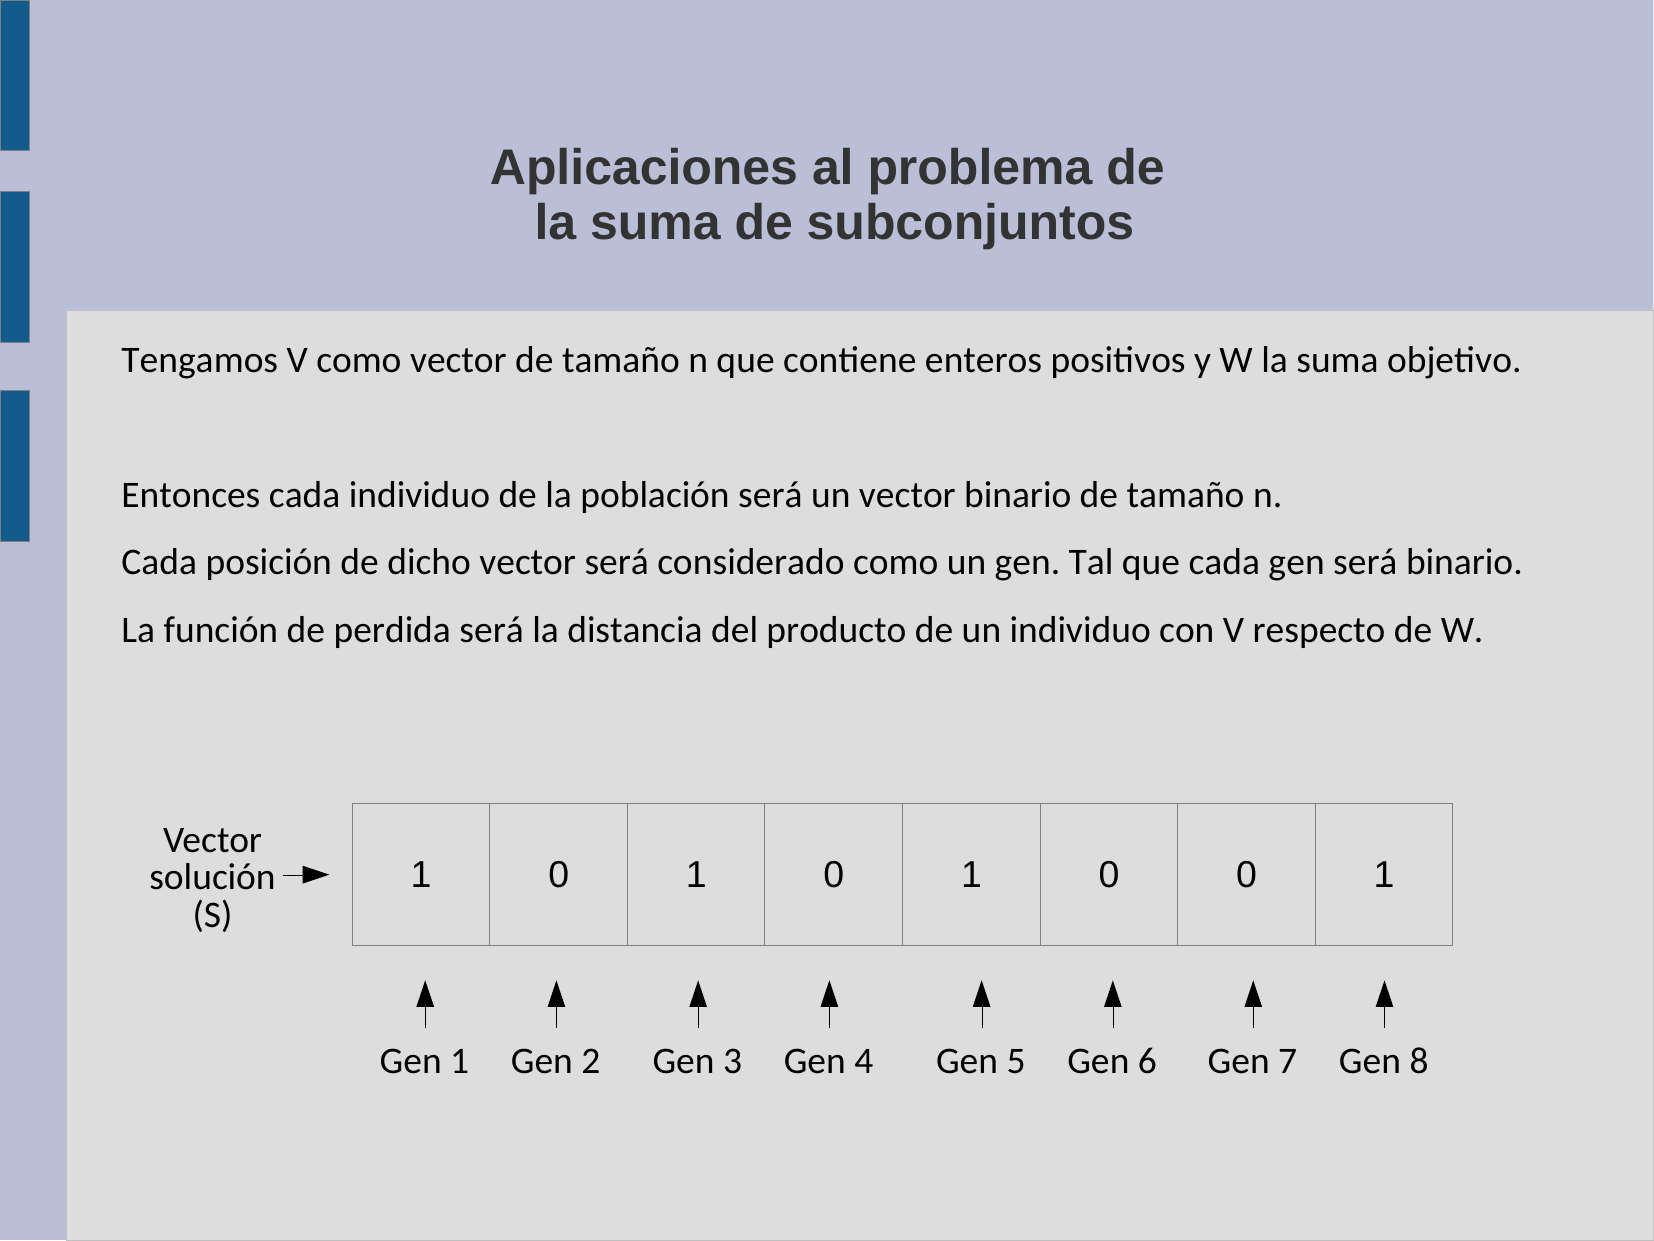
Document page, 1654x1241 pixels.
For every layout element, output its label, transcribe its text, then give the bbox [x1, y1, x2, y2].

text_box 1 [627, 803, 764, 946]
text_box 0 [1177, 803, 1315, 946]
list Tengamos V como vector de tamaño n que contiene enteros positivos y W la suma objetivo. Entonces cada individuo de la población será un vector binario de tamaño n. Cada posición de dicho vector será considerado como un gen. Tal que cada gen será binario. La función de perdida será la distancia del producto de un individuo con V respecto de W. [121, 344, 1534, 1127]
text_box Gen 7 [1192, 1037, 1313, 1099]
text_box Gen 1 [364, 1037, 485, 1099]
text_box 1 [1315, 803, 1453, 946]
text_box Gen 3 [637, 1037, 758, 1099]
text_box 0 [1040, 803, 1177, 946]
text_box Gen 4 [769, 1037, 889, 1099]
text_box 1 [352, 803, 489, 946]
text_box Gen 6 [1052, 1037, 1172, 1099]
text_box 0 [489, 803, 627, 946]
text_box Gen 8 [1324, 1037, 1444, 1099]
text_box Vector solución (S) [106, 816, 319, 969]
text_box 0 [764, 803, 902, 946]
text_box 1 [902, 803, 1040, 946]
text_box Gen 5 [921, 1037, 1041, 1099]
text_box Gen 2 [496, 1037, 616, 1099]
title Aplicaciones al problema de la suma de subconjuntos [121, 91, 1534, 299]
